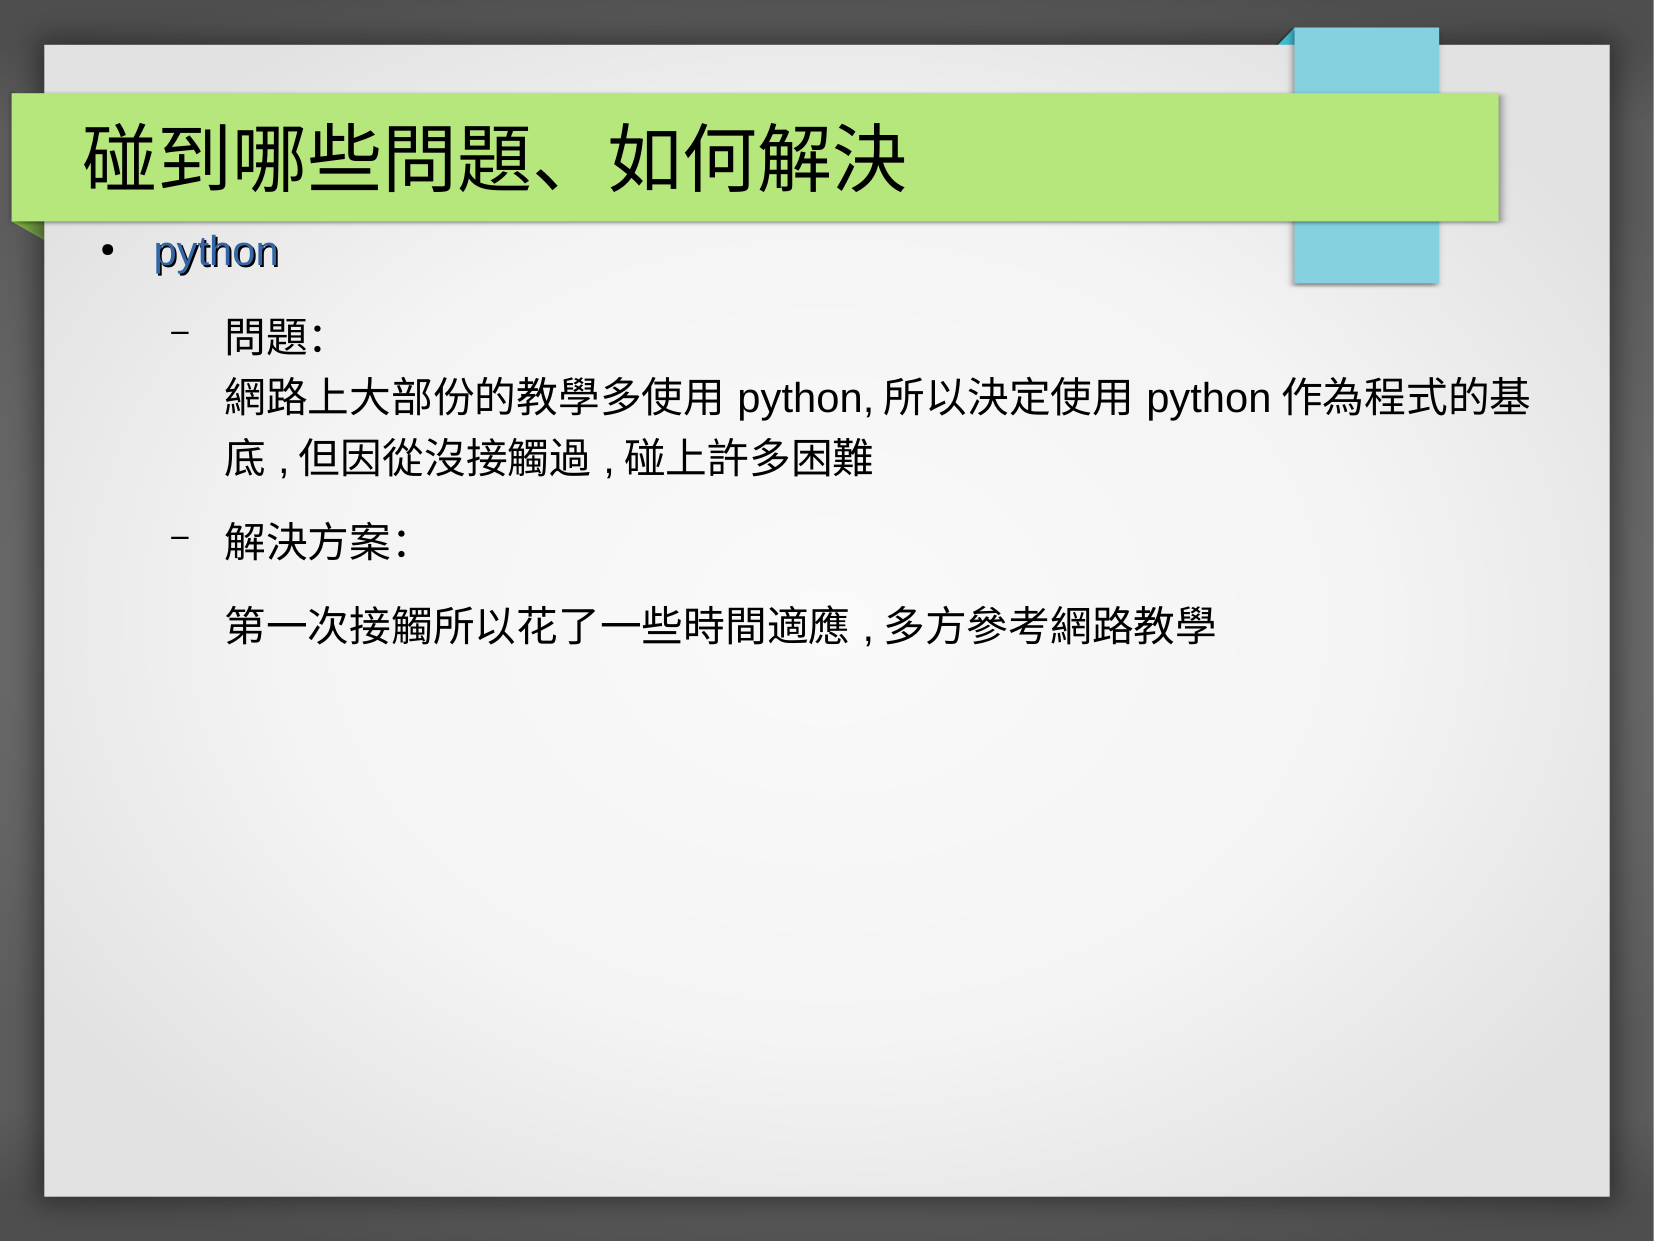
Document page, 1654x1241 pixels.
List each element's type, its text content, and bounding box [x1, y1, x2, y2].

list python 問題： 網路上大部份的教學多使用python,所以決定使用python作為程式的基底,但因從沒接觸過,碰上許多困難 解決方案： 第一次接觸所以花了一些時間適應,多方參考網路教學 [82, 227, 1571, 1141]
title 碰到哪些問題、如何解決 [82, 94, 1264, 213]
picture [0, 0, 1654, 1241]
